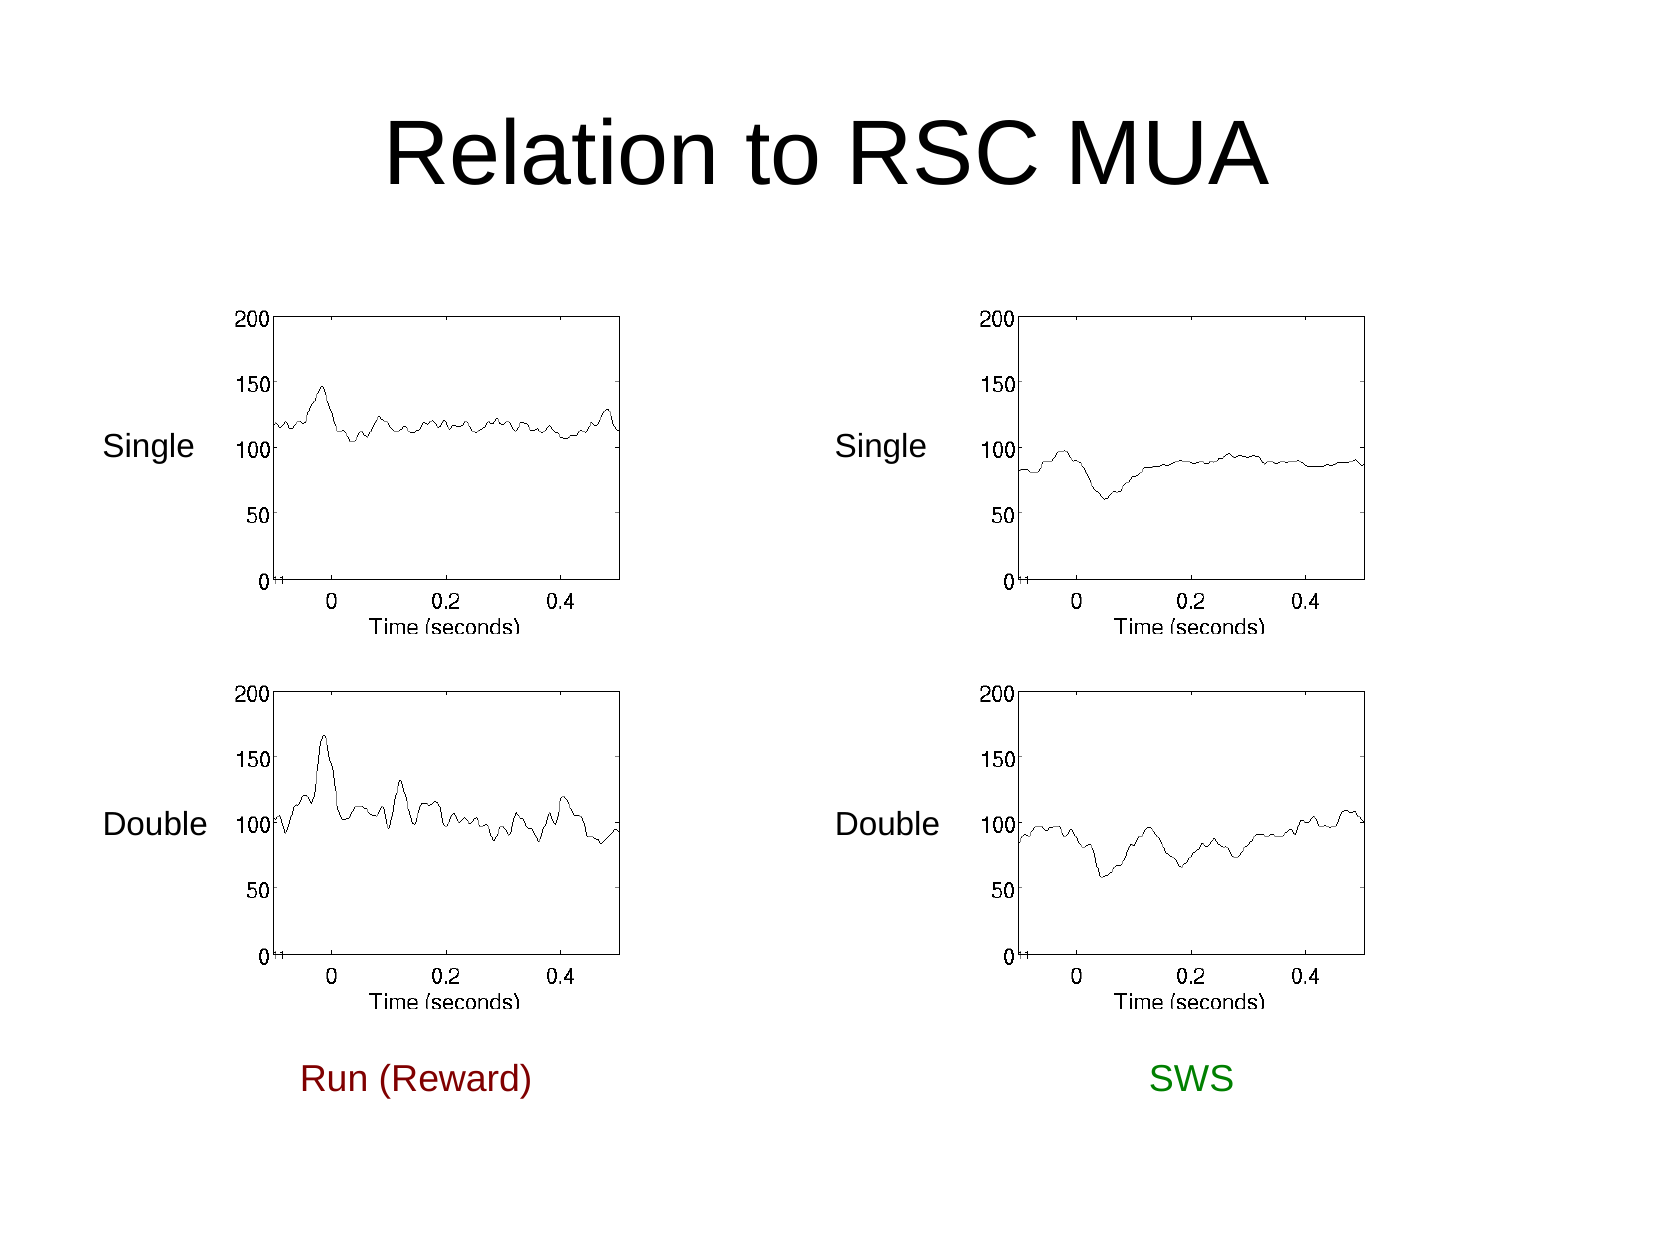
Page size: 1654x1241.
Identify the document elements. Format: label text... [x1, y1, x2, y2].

text_box Double [819, 797, 956, 850]
picture [215, 290, 661, 634]
text_box Single [819, 420, 943, 472]
text_box Run (Reward) [285, 1050, 548, 1107]
picture [960, 290, 1406, 634]
text_box Double [87, 797, 223, 850]
text_box Single [87, 420, 211, 472]
title Relation to RSC MUA [82, 49, 1571, 257]
picture [960, 665, 1406, 1009]
picture [215, 665, 661, 1009]
text_box SWS [1123, 1050, 1250, 1107]
